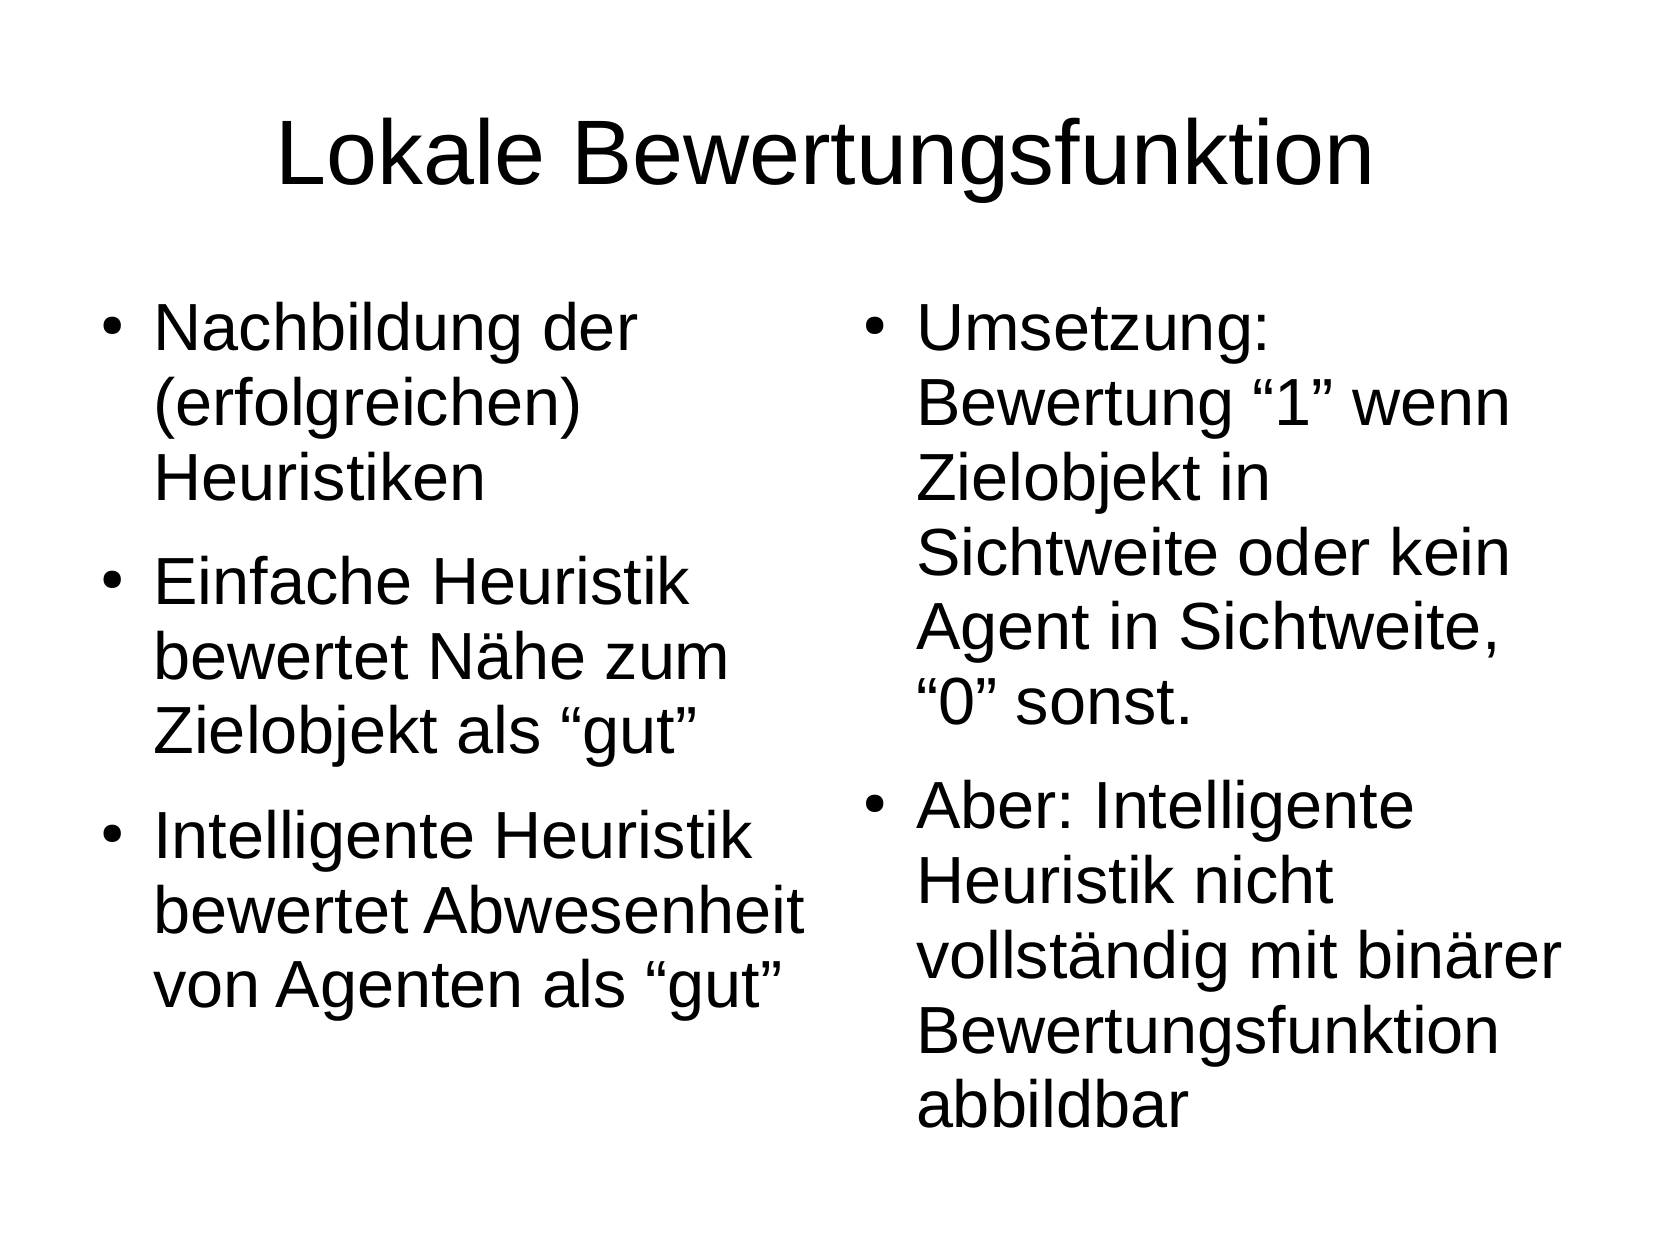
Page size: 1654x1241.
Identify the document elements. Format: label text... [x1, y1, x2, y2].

list Umsetzung: Bewertung “1” wenn Zielobjekt in Sichtweite oder kein Agent in Sichtweite, “0” sonst. Aber: Intelligente Heuristik nicht vollständig mit binärer Bewertungsfunktion abbildbar [845, 290, 1572, 1143]
list Nachbildung der (erfolgreichen) Heuristiken Einfache Heuristik bewertet Nähe zum Zielobjekt als “gut” Intelligente Heuristik bewertet Abwesenheit von Agenten als “gut” [82, 290, 809, 1094]
title Lokale Bewertungsfunktion [82, 56, 1571, 250]
